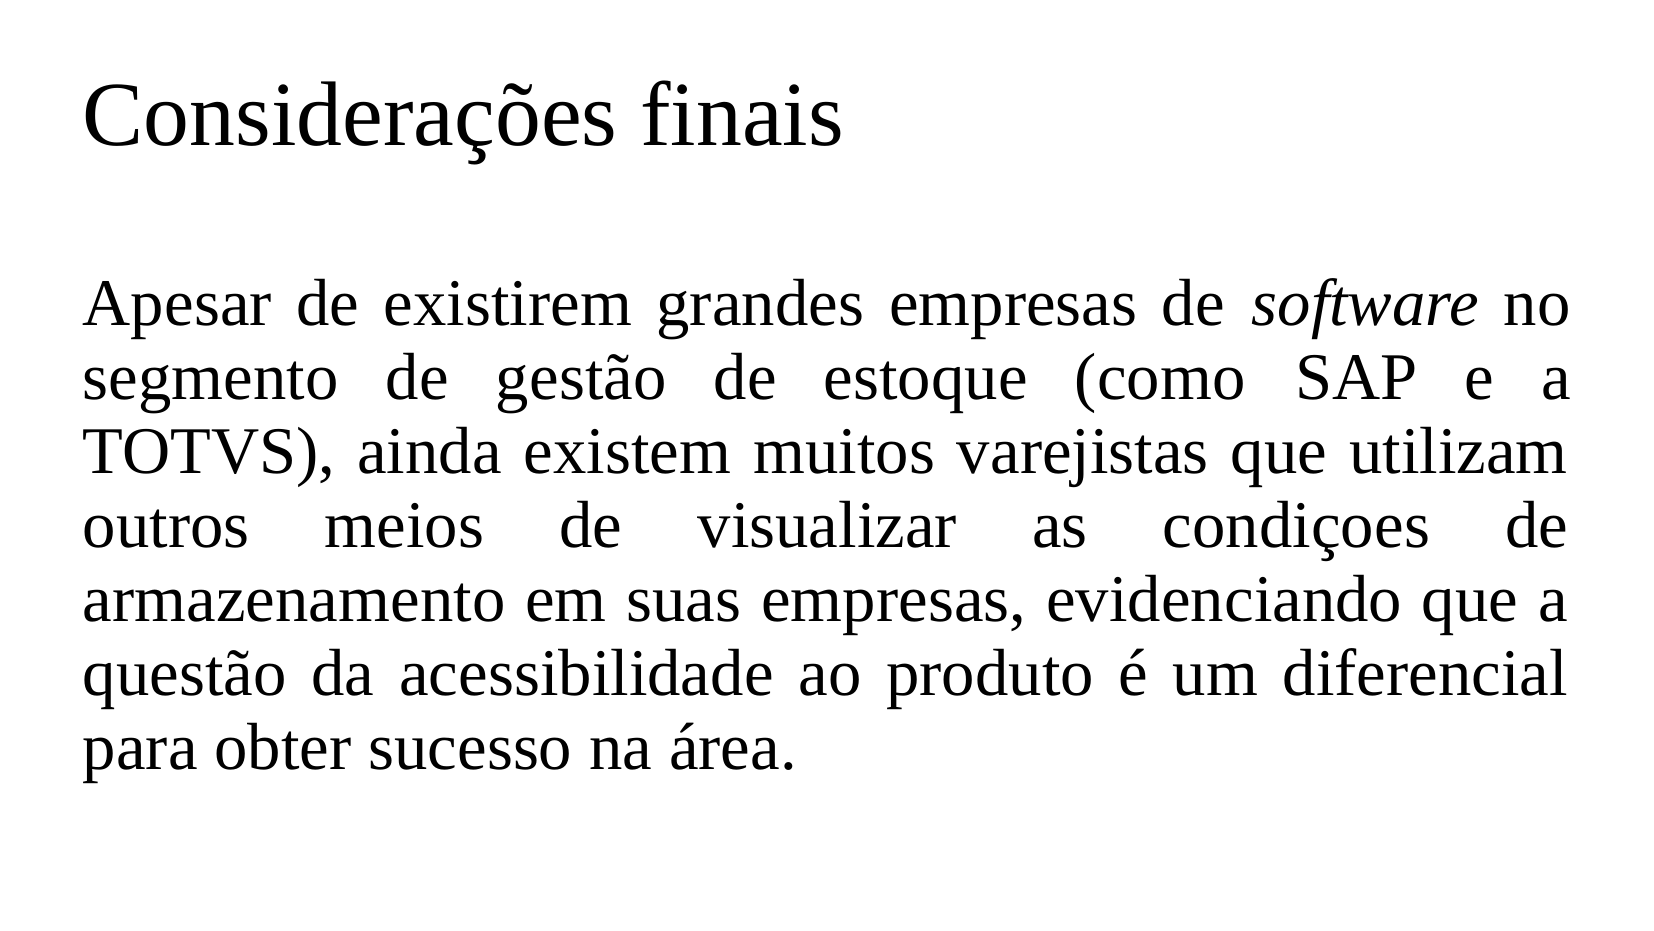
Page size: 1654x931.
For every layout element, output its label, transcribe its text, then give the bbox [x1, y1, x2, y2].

title Considerações finais [82, 37, 1571, 193]
list Apesar de existirem grandes empresas de software no segmento de gestão de estoque (como SAP e a TOTVS), ainda existem muitos varejistas que utilizam outros meios de visualizar as condiçoes de armazenamento em suas empresas, evidenciando que a questão da acessibilidade ao produto é um diferencial para obter sucesso na área. [82, 265, 1571, 806]
